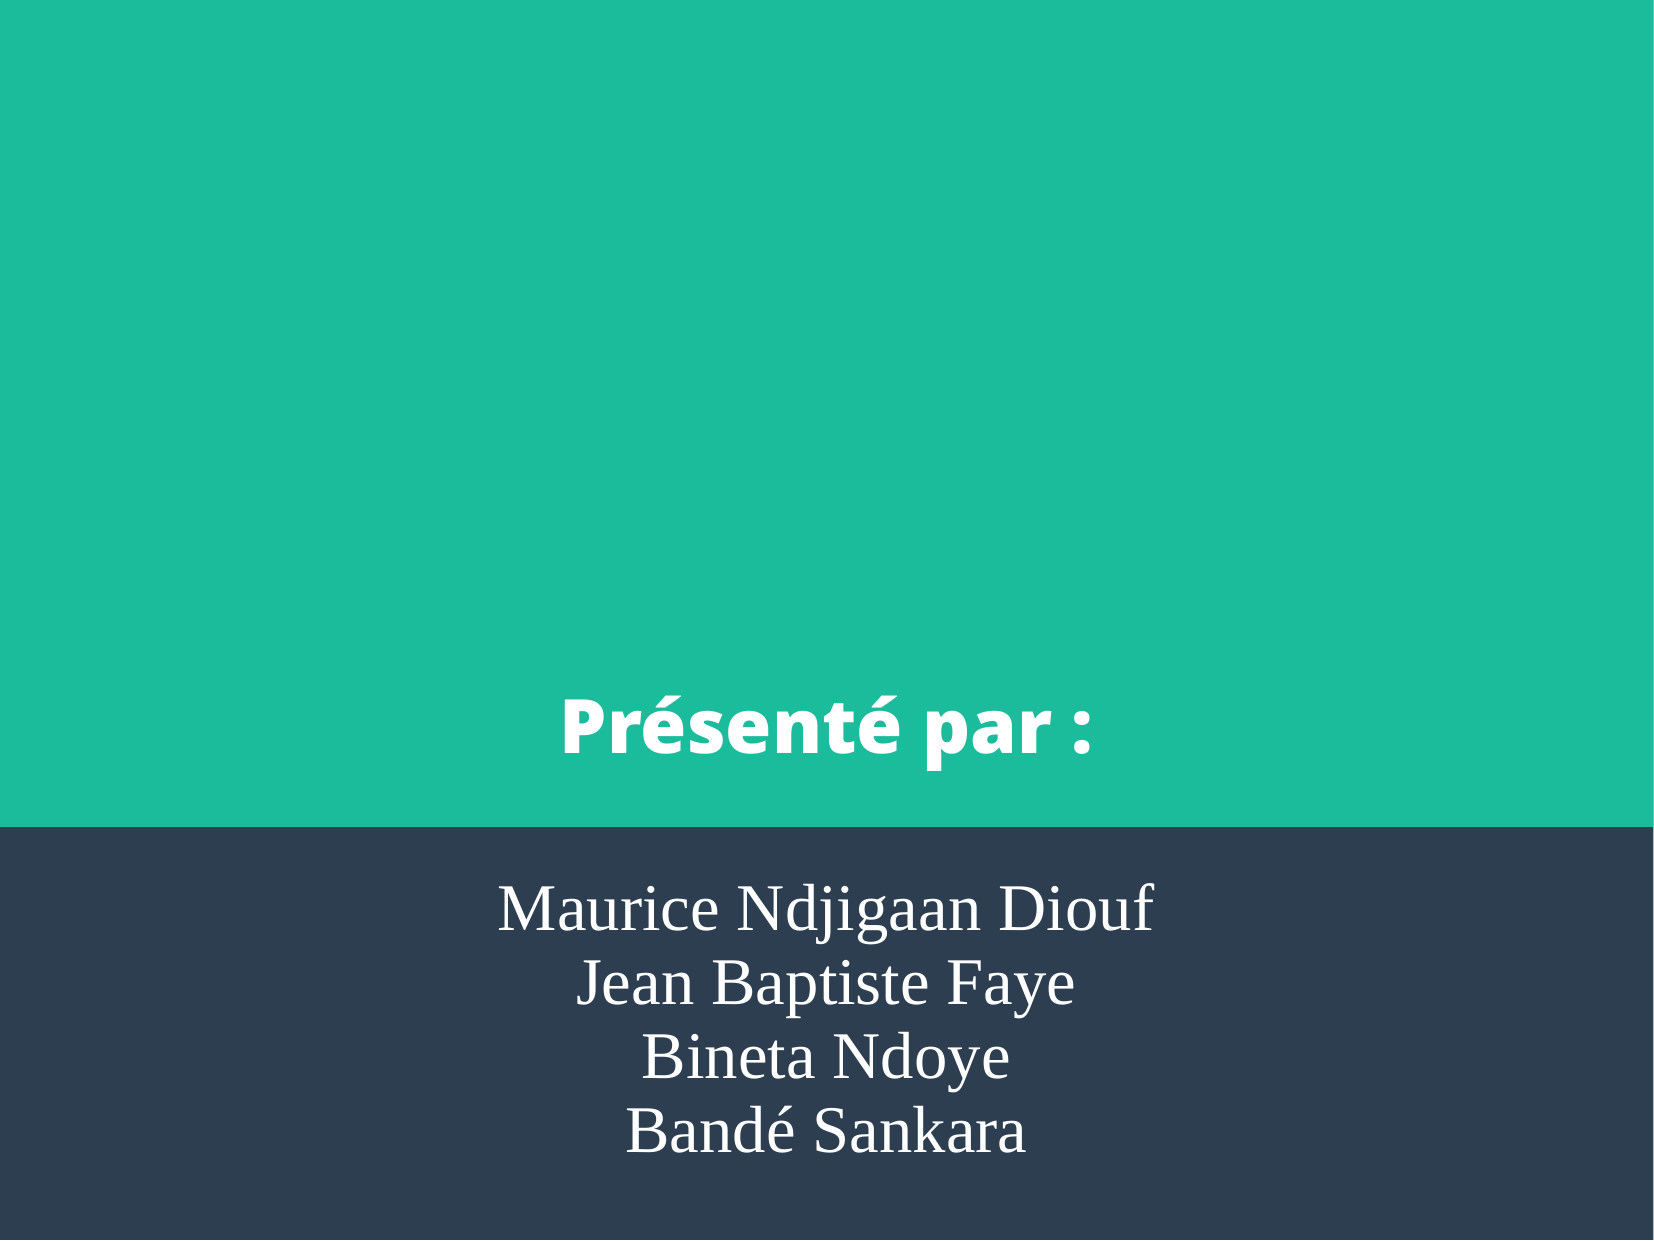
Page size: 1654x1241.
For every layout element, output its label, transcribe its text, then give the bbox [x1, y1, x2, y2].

subtitle Maurice Ndjigaan Diouf Jean Baptiste Faye Bineta Ndoye Bandé Sankara [59, 856, 1595, 1182]
title Présenté par : [59, 620, 1595, 778]
